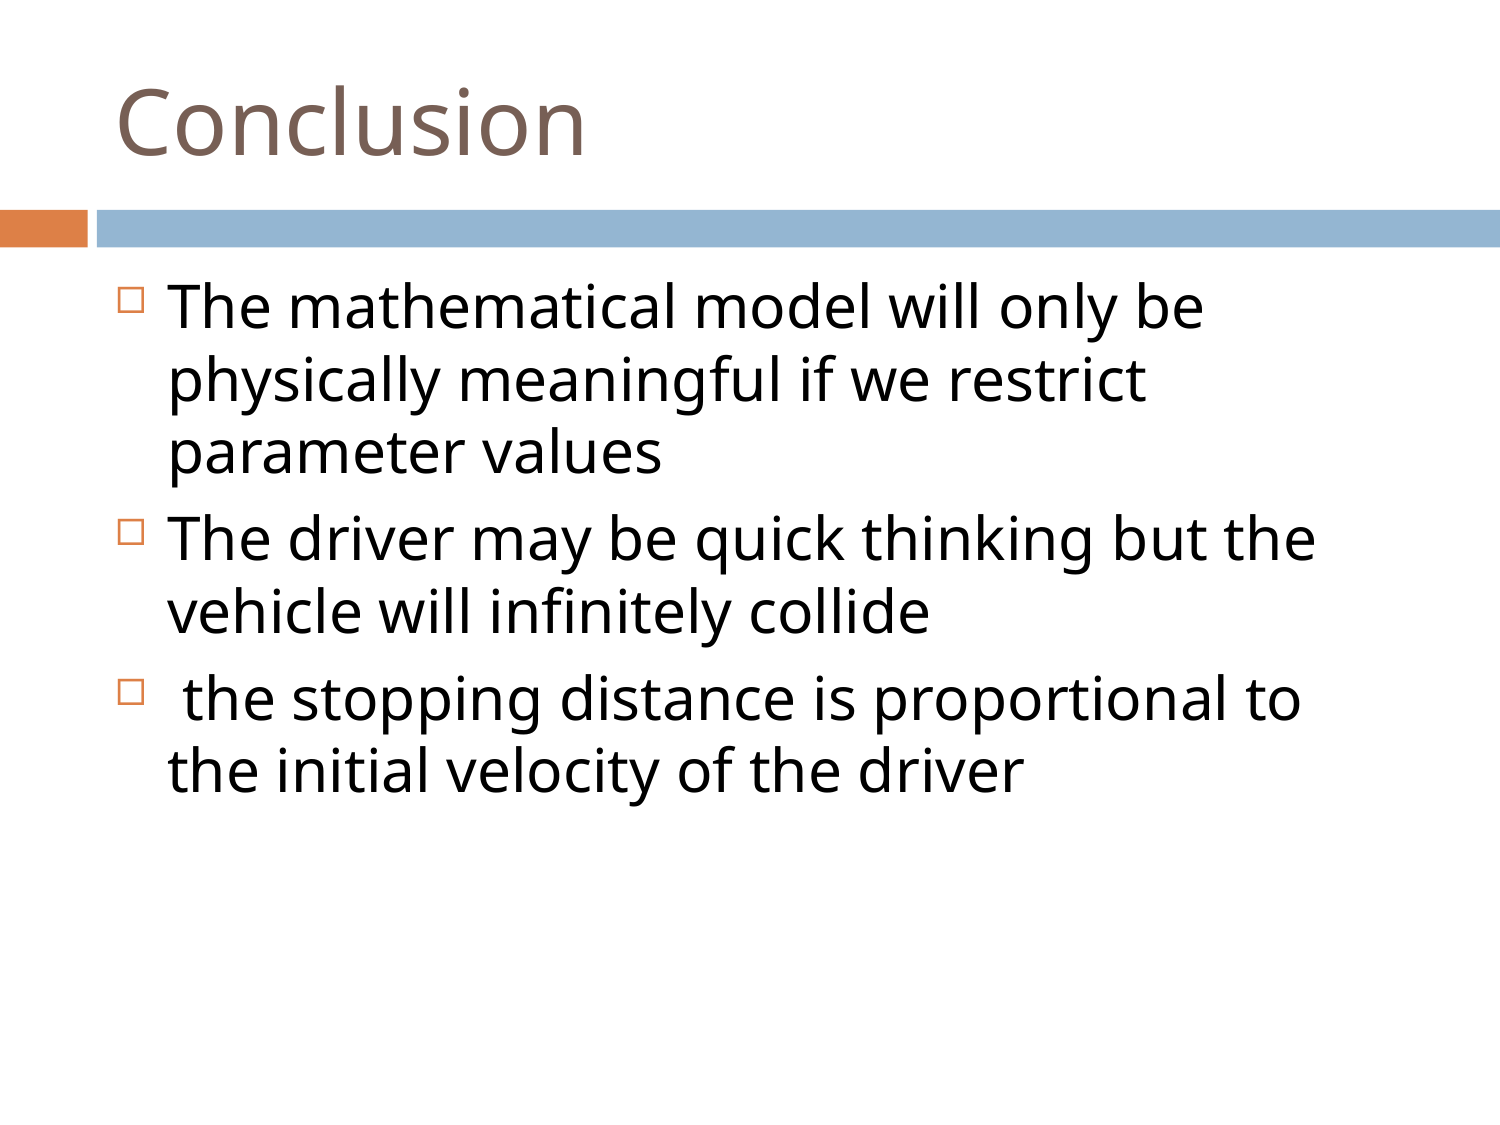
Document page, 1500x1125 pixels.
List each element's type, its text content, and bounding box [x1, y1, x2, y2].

list The mathematical model will only be physically meaningful if we restrict parameter values The driver may be quick thinking but the vehicle will infinitely collide the stopping distance is proportional to the initial velocity of the driver [99, 260, 1375, 1011]
title Conclusion [99, 37, 1438, 201]
